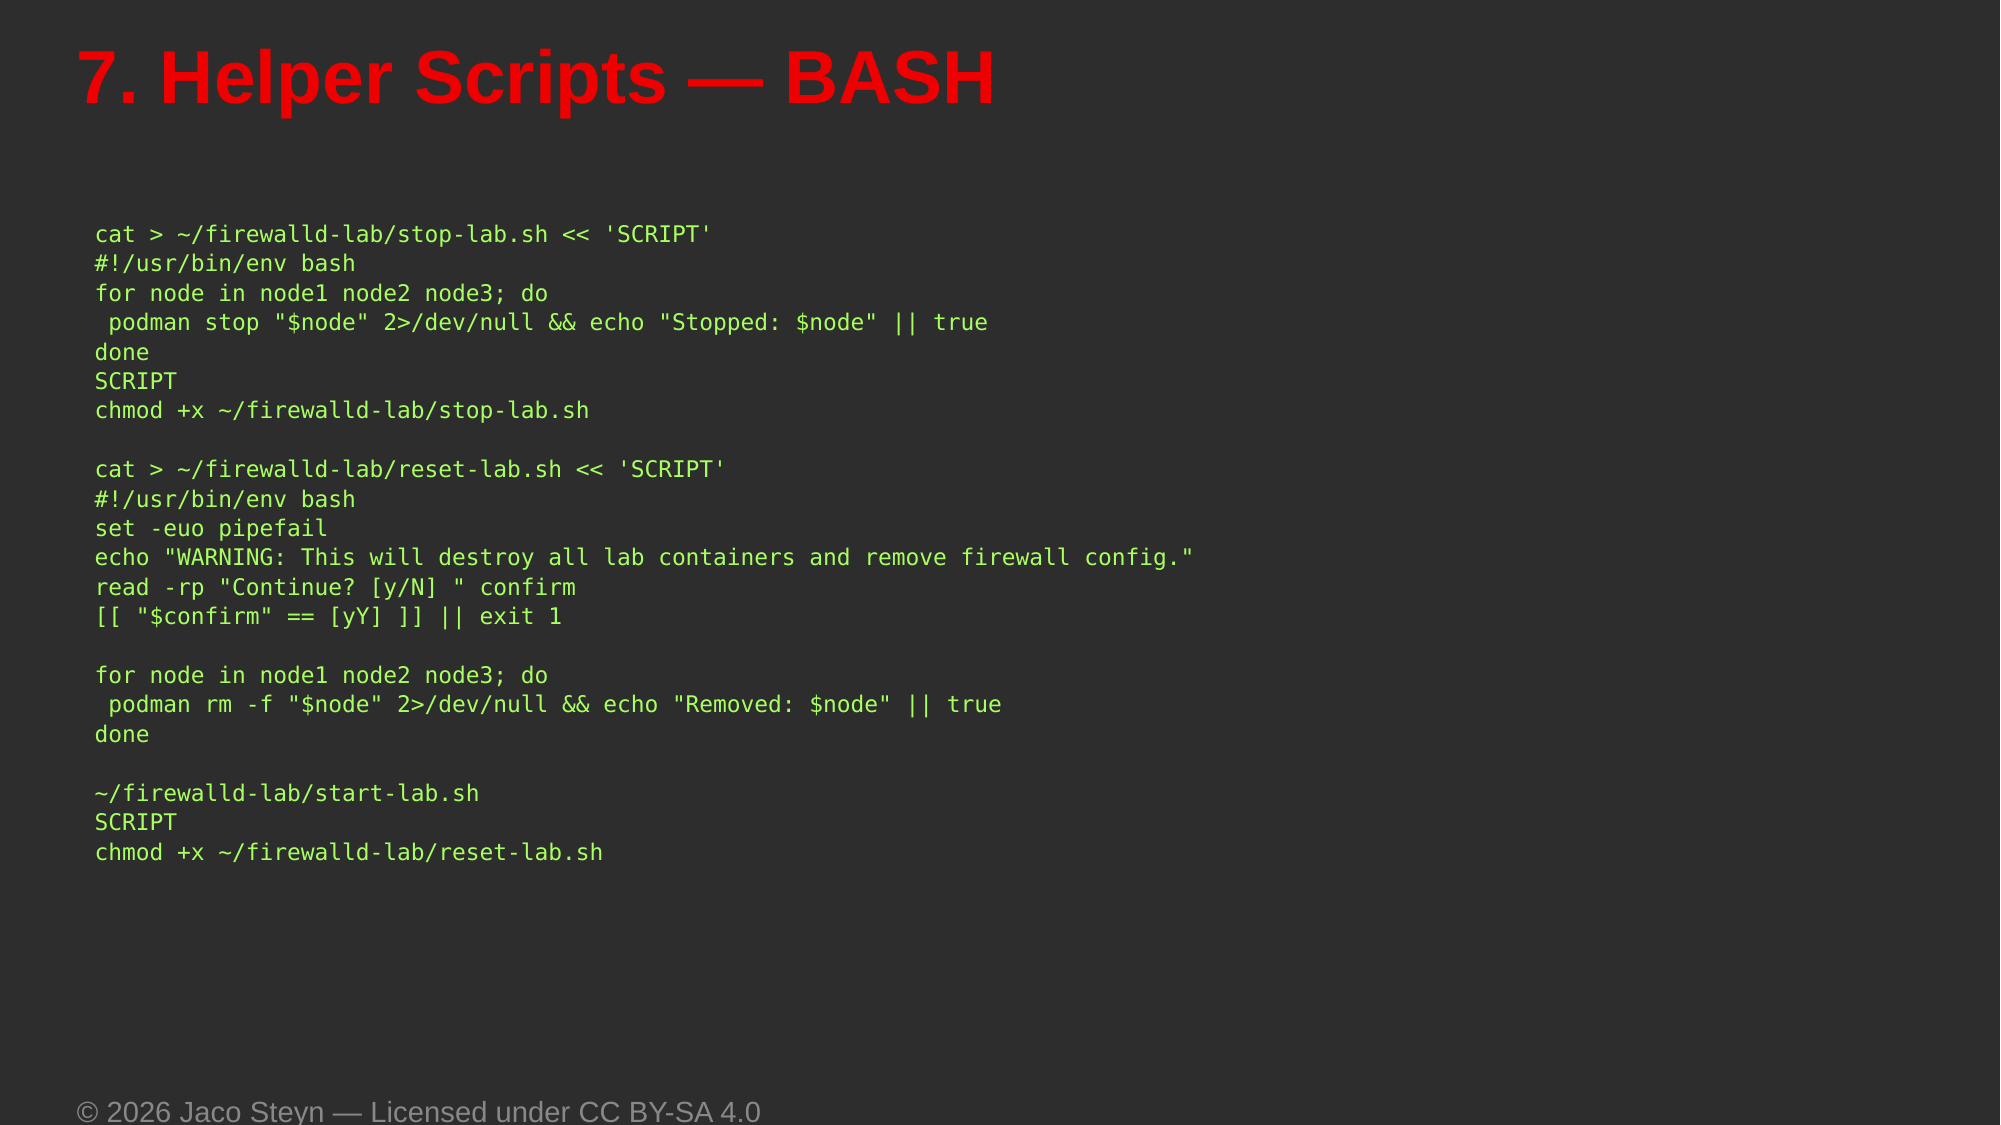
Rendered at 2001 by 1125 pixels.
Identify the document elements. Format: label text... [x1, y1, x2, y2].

text_box cat > ~/firewalld-lab/stop-lab.sh << 'SCRIPT' #!/usr/bin/env bash for node in node1 node2 node3; do podman stop "$node" 2>/dev/null && echo "Stopped: $node" || true done SCRIPT chmod +x ~/firewalld-lab/stop-lab.sh cat > ~/firewalld-lab/reset-lab.sh << 'SCRIPT' #!/usr/bin/env bash set -euo pipefail echo "WARNING: This will destroy all lab containers and remove firewall config." read -rp "Continue? [y/N] " confirm [[ "$confirm" == [yY] ]] || exit 1 for node in node1 node2 node3; do podman rm -f "$node" 2>/dev/null && echo "Removed: $node" || true done ~/firewalld-lab/start-lab.sh SCRIPT chmod +x ~/firewalld-lab/reset-lab.sh [59, 194, 1942, 1052]
text_box © 2026 Jaco Steyn — Licensed under CC BY-SA 4.0 [59, 1083, 1942, 1120]
text_box 7. Helper Scripts — BASH [59, 23, 1942, 178]
